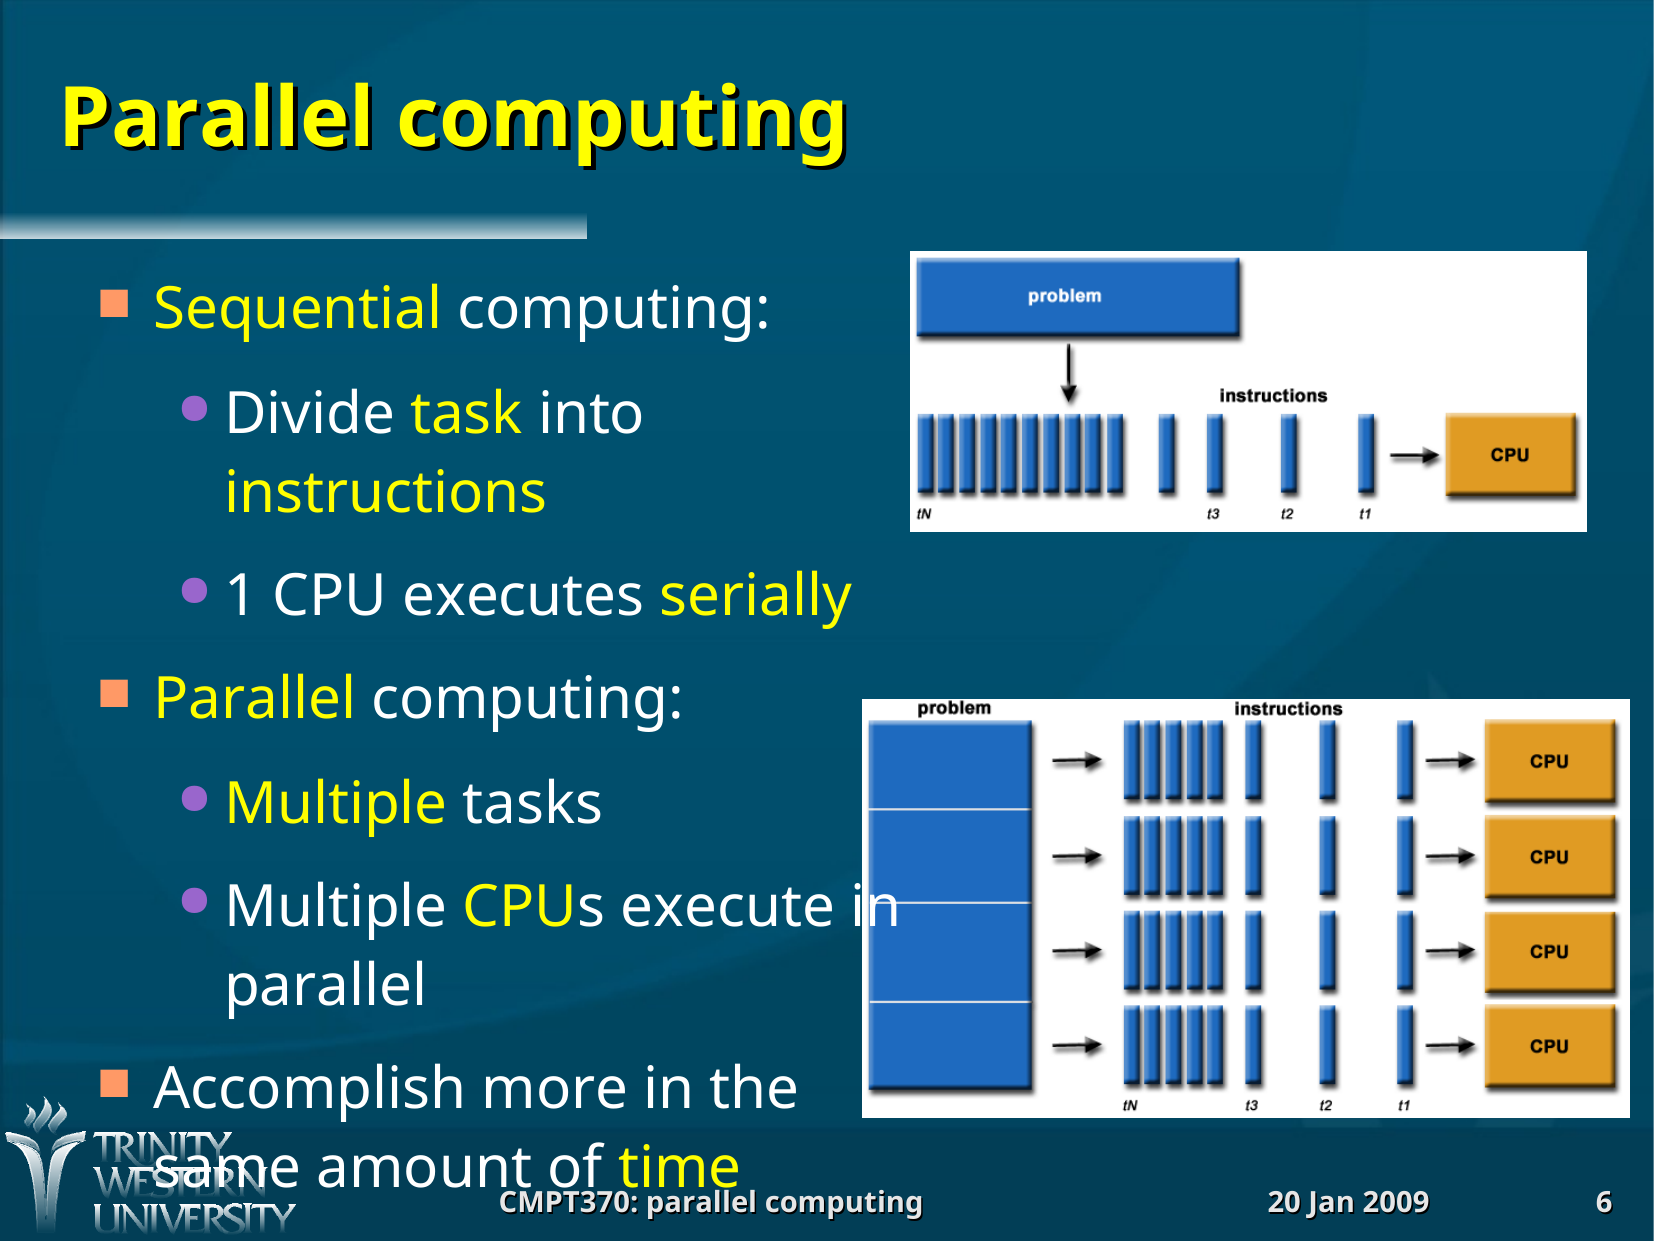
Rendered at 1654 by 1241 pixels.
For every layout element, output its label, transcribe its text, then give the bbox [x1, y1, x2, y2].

picture [863, 692, 1654, 1126]
title Parallel computing [59, 19, 1548, 208]
picture [0, 214, 586, 232]
list Sequential computing: Divide task into instructions 1 CPU executes serially Parallel computing: Multiple tasks Multiple CPUs execute in parallel Accomplish more in the same amount of time [82, 266, 936, 1109]
picture [38, 1227, 54, 1232]
picture [0, 233, 586, 238]
picture [911, 252, 1586, 531]
